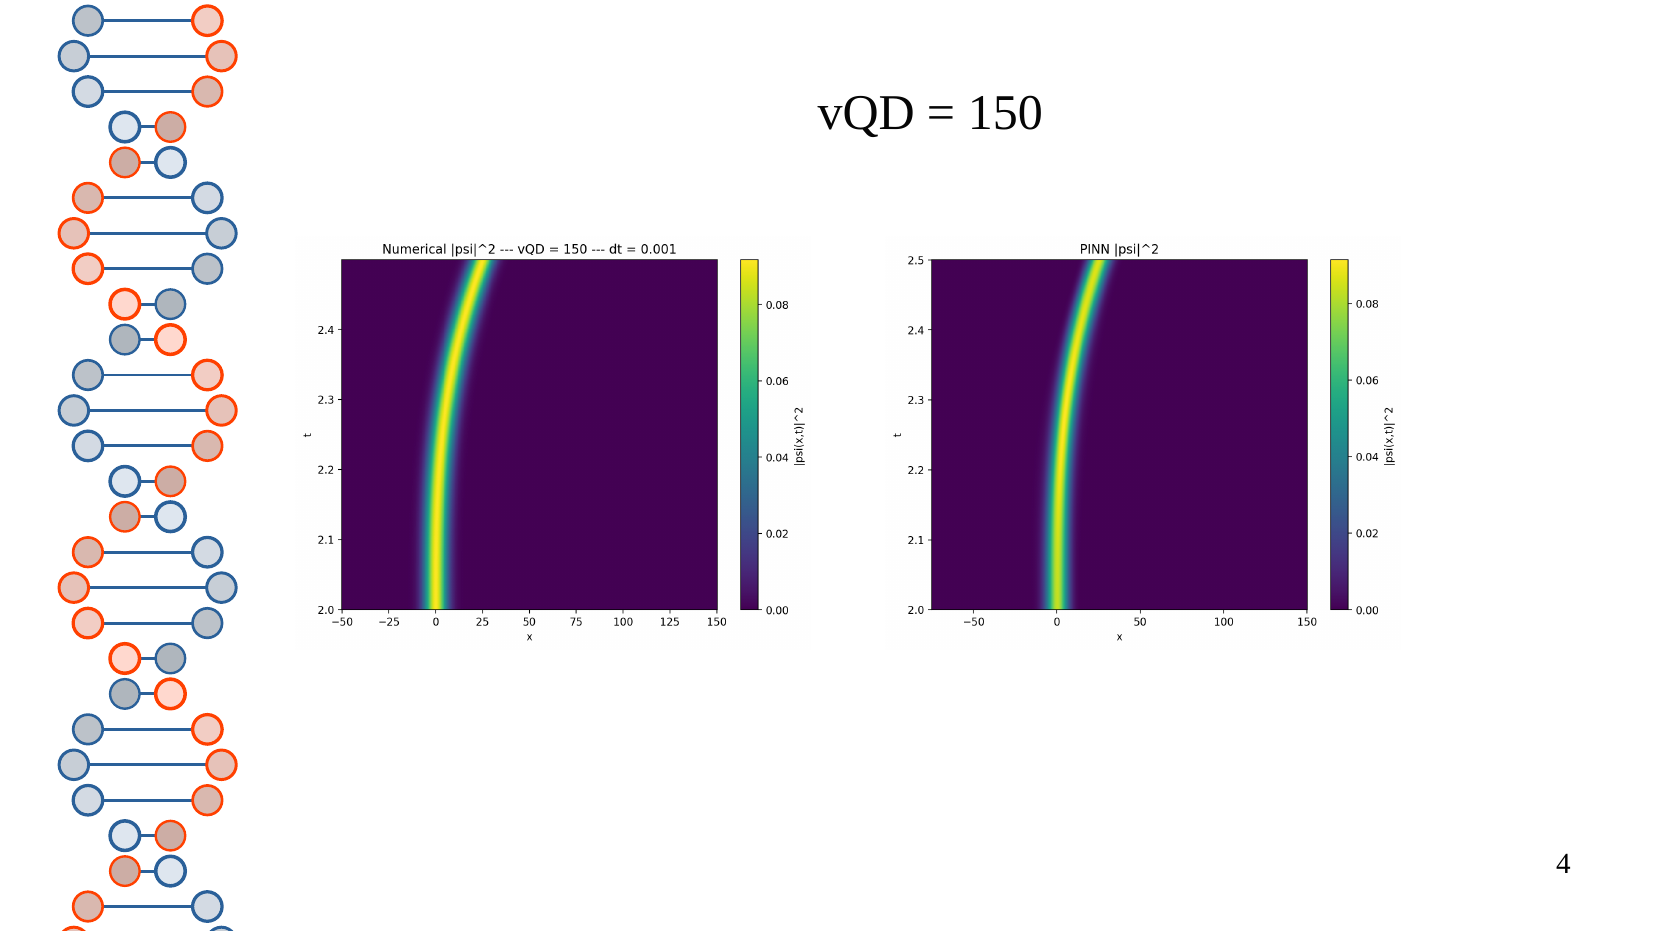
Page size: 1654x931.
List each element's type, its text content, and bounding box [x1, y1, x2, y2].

picture [885, 236, 1401, 650]
picture [295, 236, 811, 650]
title vQD = 150 [265, 35, 1595, 189]
